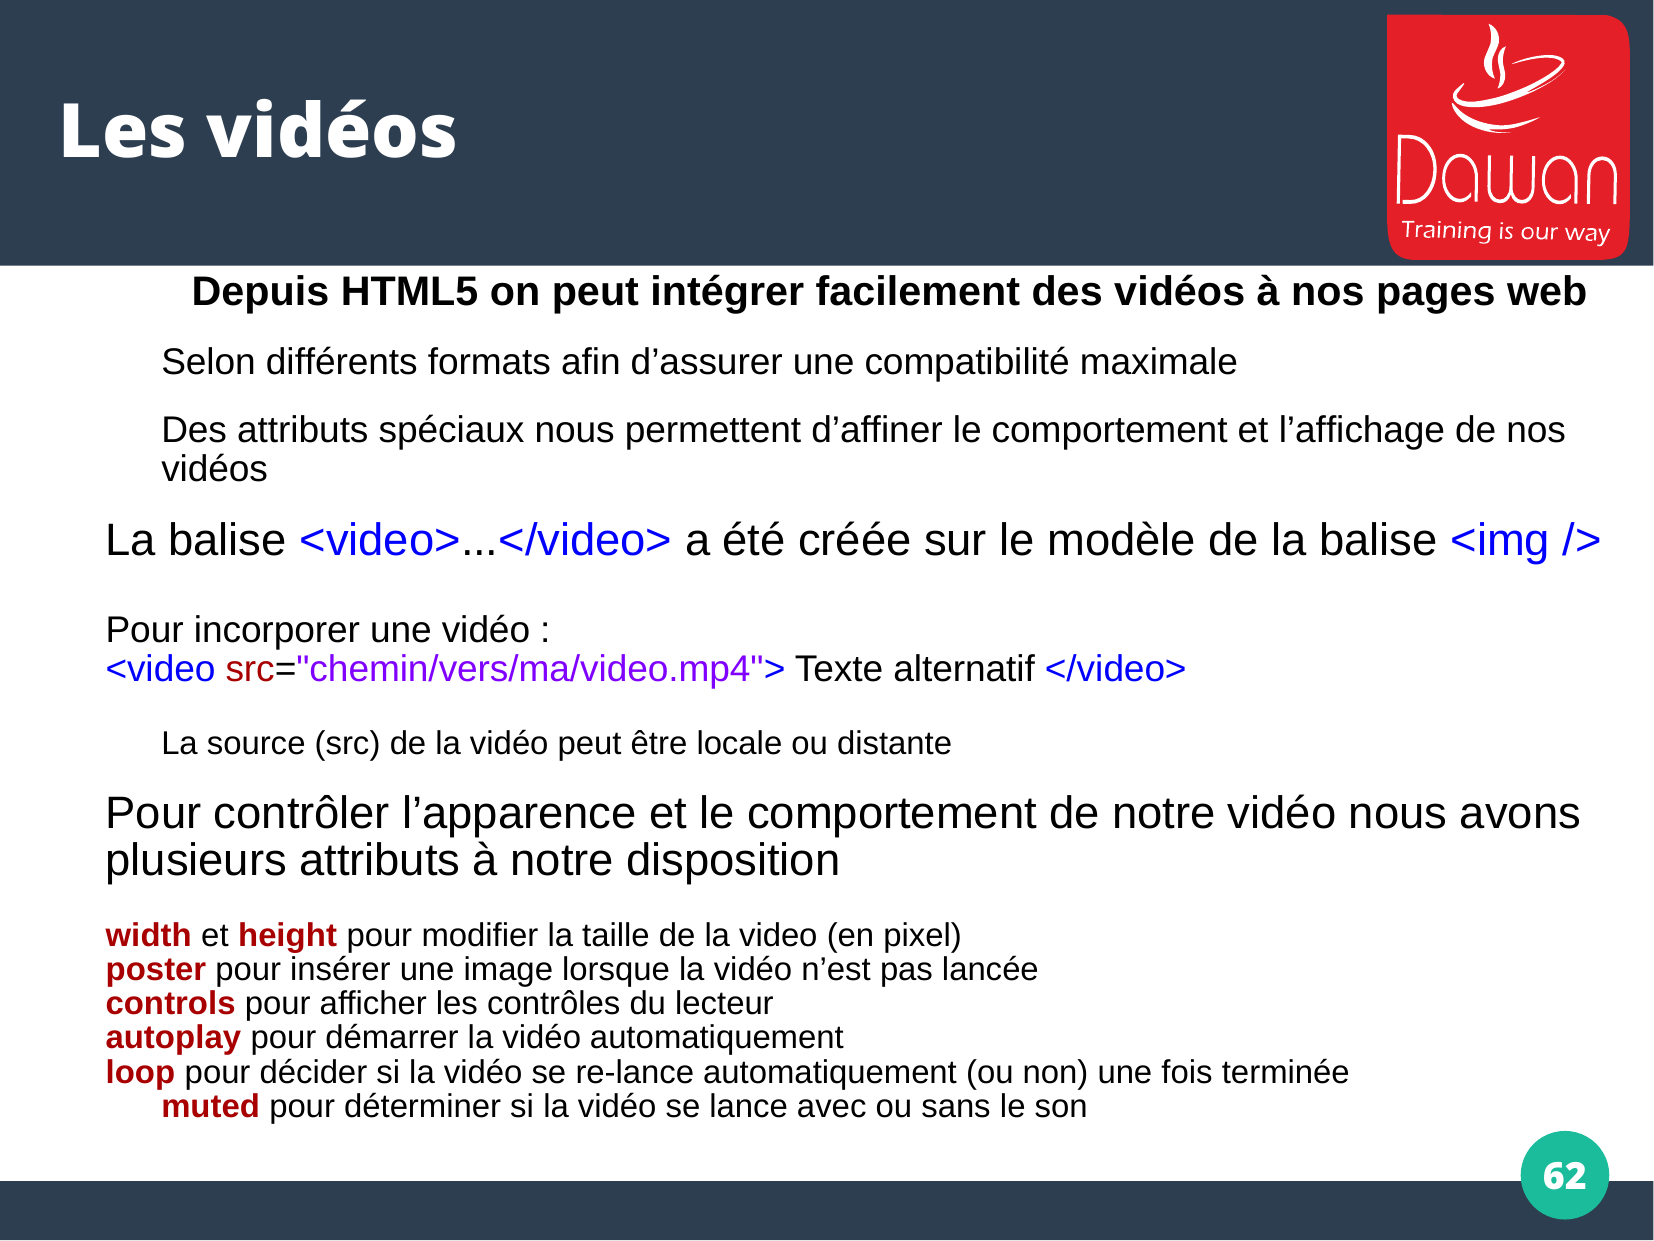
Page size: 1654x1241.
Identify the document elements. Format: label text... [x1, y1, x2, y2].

list Depuis HTML5 on peut intégrer facilement des vidéos à nos pages web Selon différents formats afin d’assurer une compatibilité maximale Des attributs spéciaux nous permettent d’affiner le comportement et l’affichage de nos vidéos La balise <video>...</video> a été créée sur le modèle de la balise <img /> Pour incorporer une vidéo : <video src="chemin/vers/ma/video.mp4"> Texte alternatif </video> La source (src) de la vidéo peut être locale ou distante Pour contrôler l’apparence et le comportement de notre vidéo nous avons plusieurs attributs à notre disposition width et height pour modifier la taille de la video (en pixel) poster pour insérer une image lorsque la vidéo n’est pas lancée controls pour afficher les contrôles du lecteur autoplay pour démarrer la vidéo automatiquement loop pour décider si la vidéo se re-lance automatiquement (ou non) une fois terminée muted pour déterminer si la vidéo se lance avec ou sans le son [35, 271, 1619, 1182]
title Les vidéos [59, 49, 1387, 207]
picture [1387, 14, 1630, 260]
